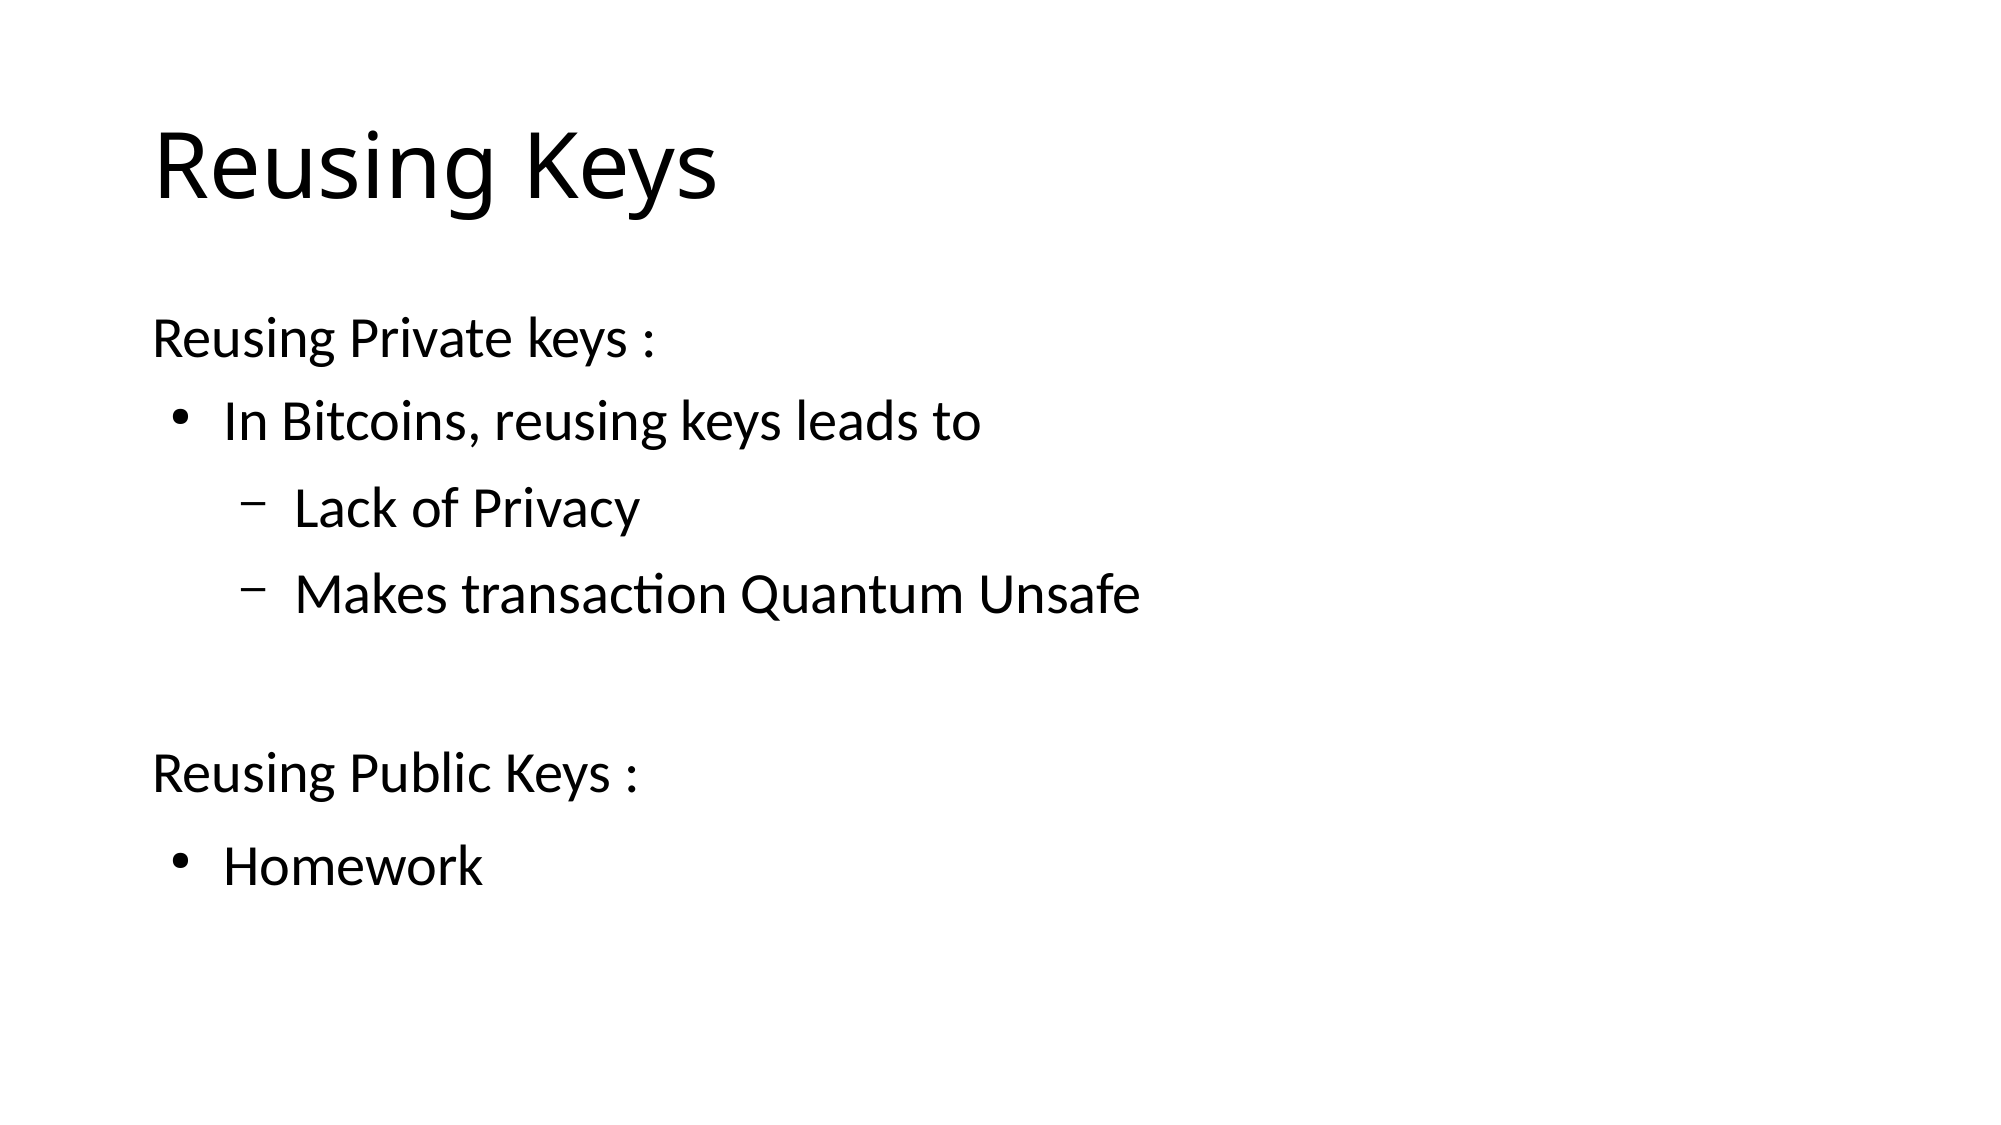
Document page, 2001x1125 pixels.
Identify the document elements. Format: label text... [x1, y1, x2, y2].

title Reusing Keys [137, 59, 1863, 278]
list Reusing Private keys : In Bitcoins, reusing keys leads to Lack of Privacy Makes transaction Quantum Unsafe Reusing Public Keys : Homework [137, 299, 1863, 1014]
